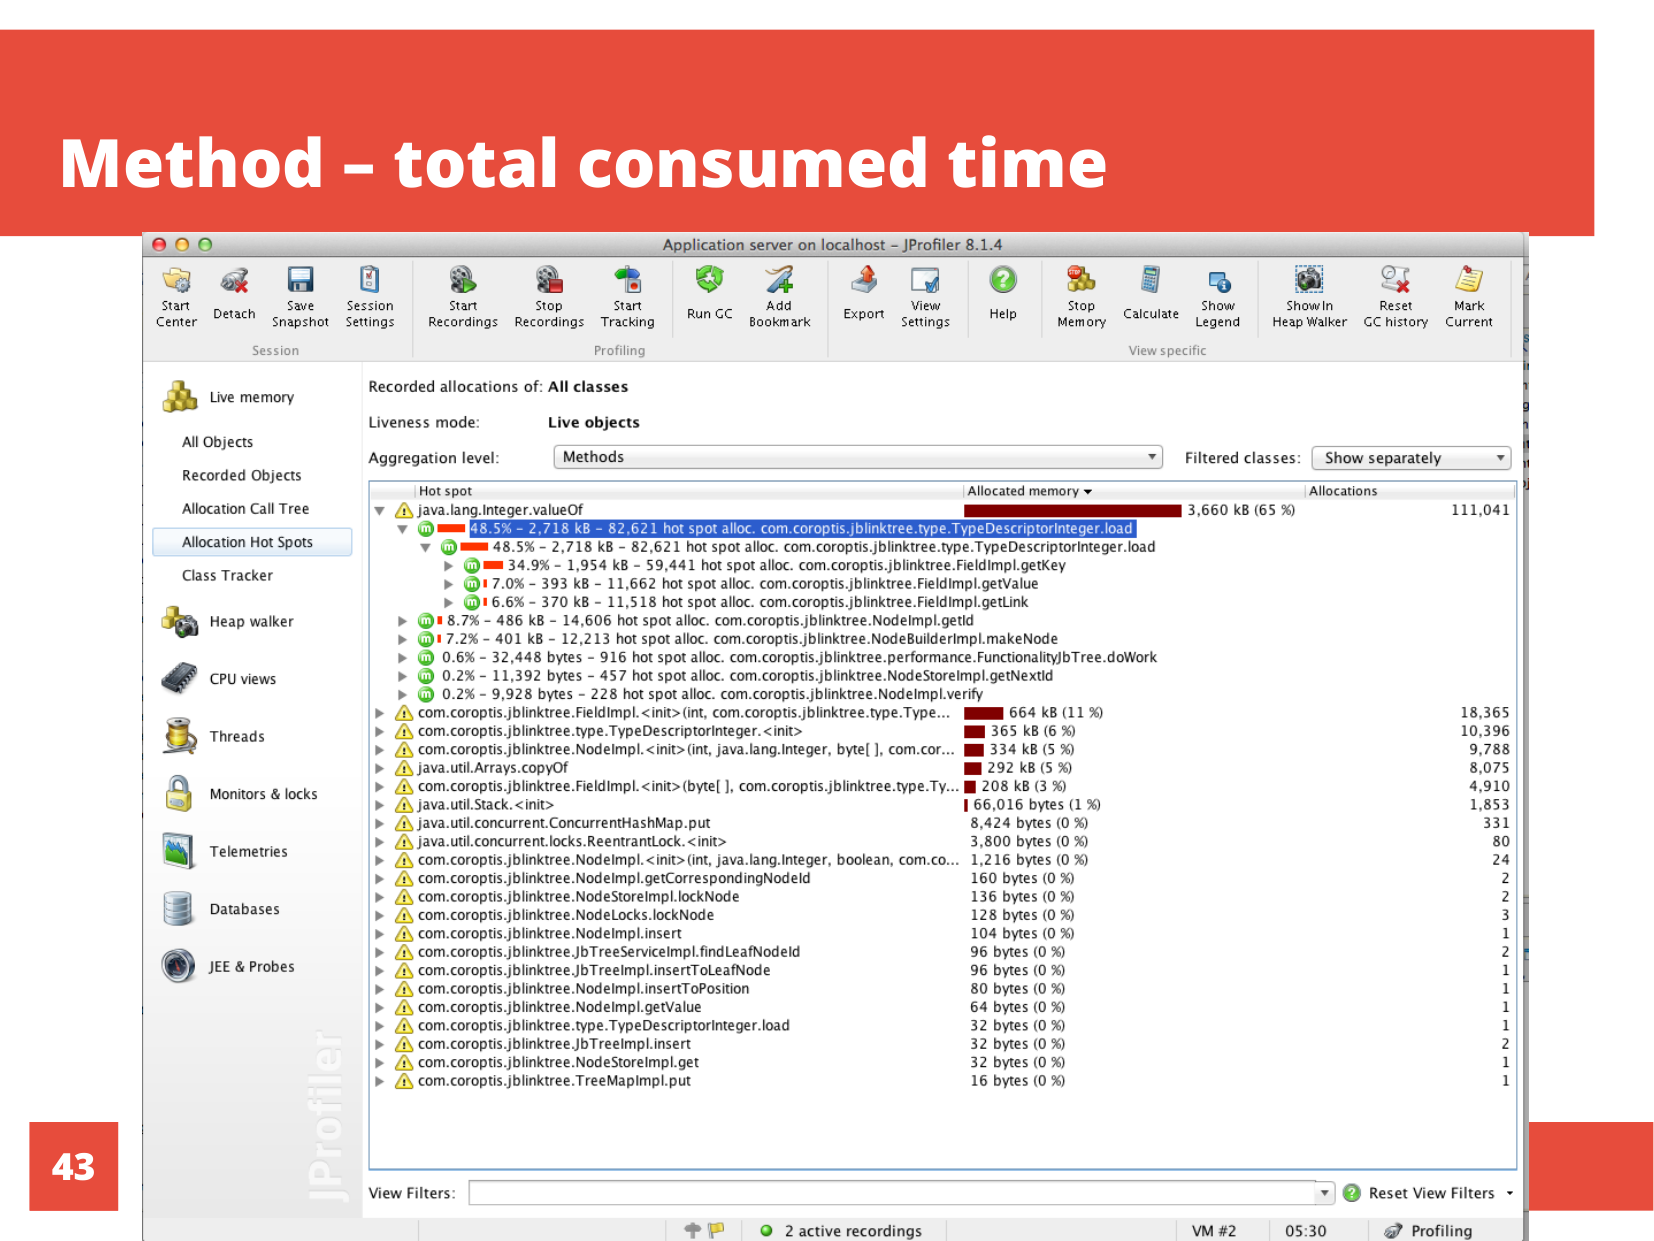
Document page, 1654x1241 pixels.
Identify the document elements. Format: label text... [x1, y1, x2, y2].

title Method – total consumed time [59, 59, 1595, 207]
picture [142, 232, 1529, 1241]
